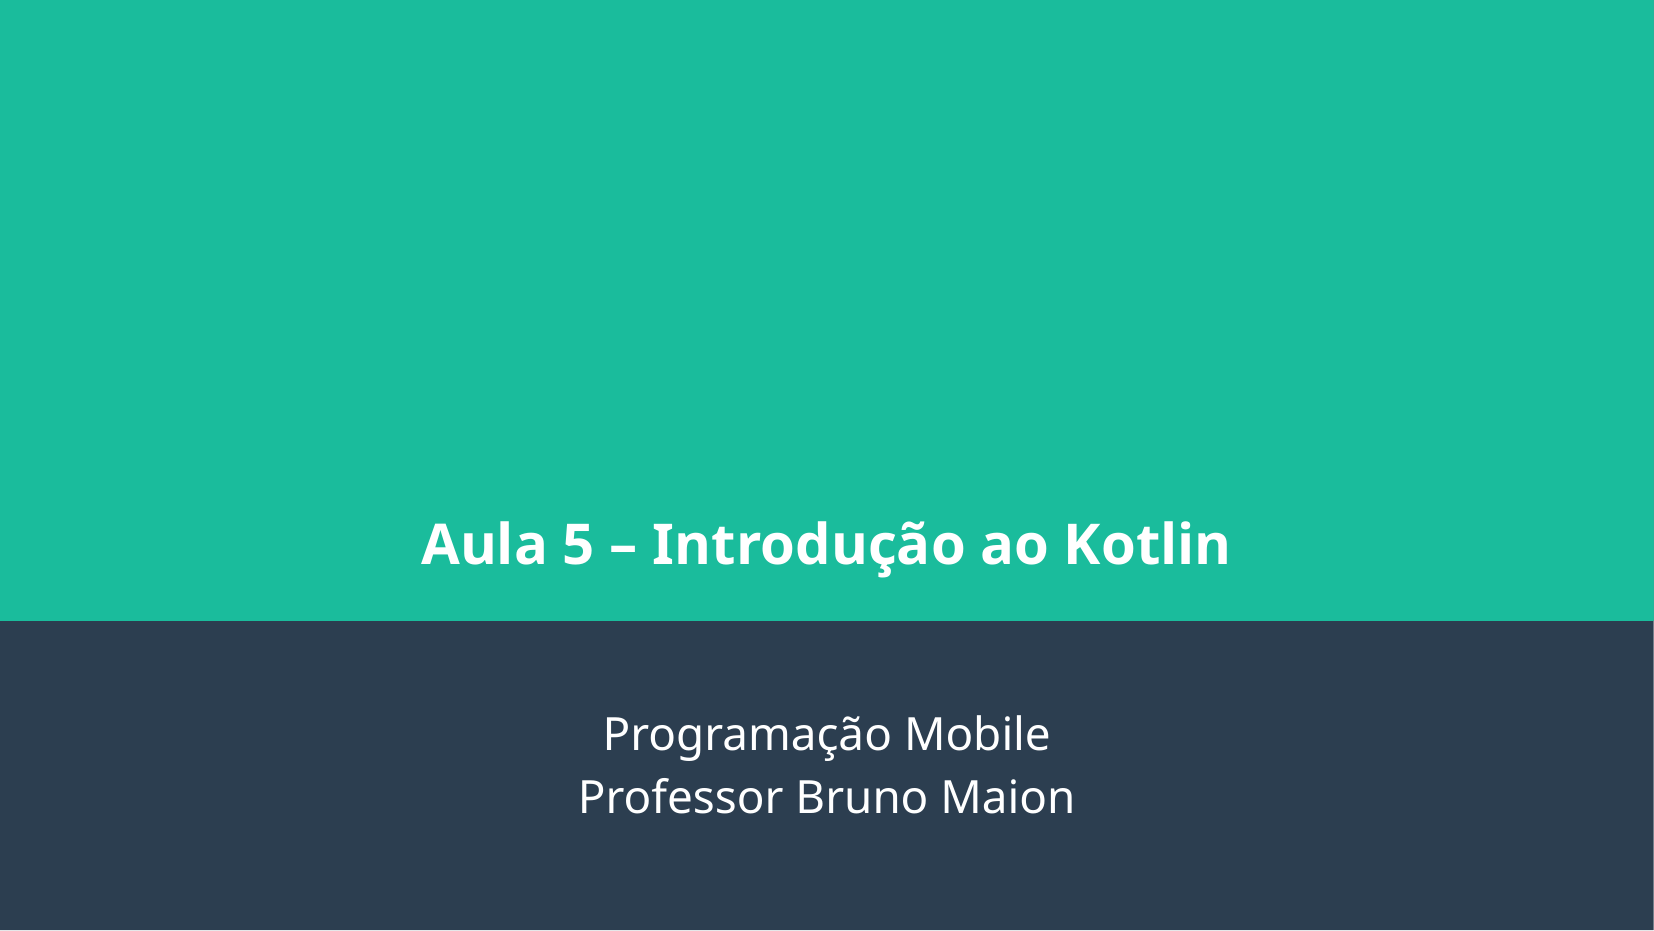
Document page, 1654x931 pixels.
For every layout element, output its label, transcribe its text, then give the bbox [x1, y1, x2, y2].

subtitle Programação Mobile Professor Bruno Maion [59, 642, 1595, 886]
title Aula 5 – Introdução ao Kotlin [59, 465, 1595, 583]
